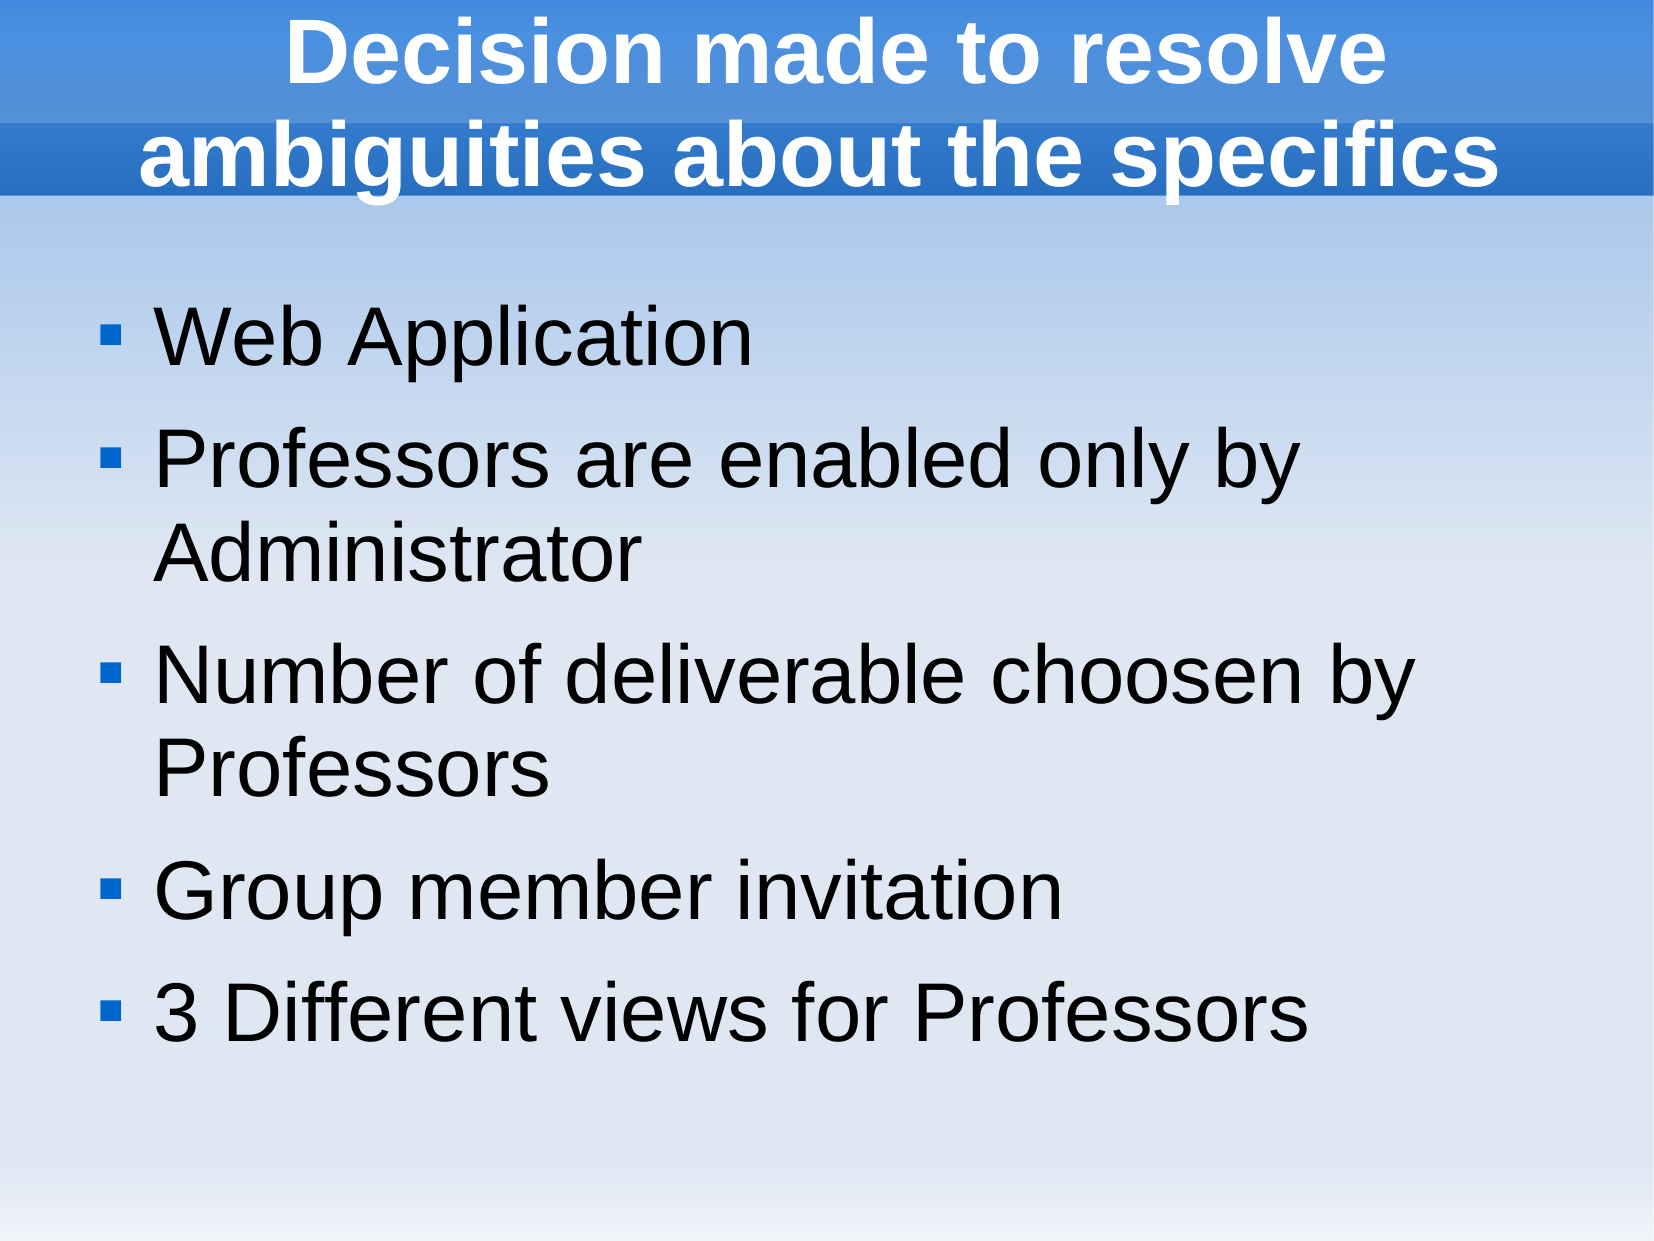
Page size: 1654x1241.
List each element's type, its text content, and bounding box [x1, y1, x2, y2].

list Web Application Professors are enabled only by Administrator Number of deliverable choosen by Professors Group member invitation 3 Different views for Professors [82, 290, 1571, 1192]
title Decision made to resolve ambiguities about the specifics [76, 1, 1565, 207]
picture [0, 0, 1654, 1241]
